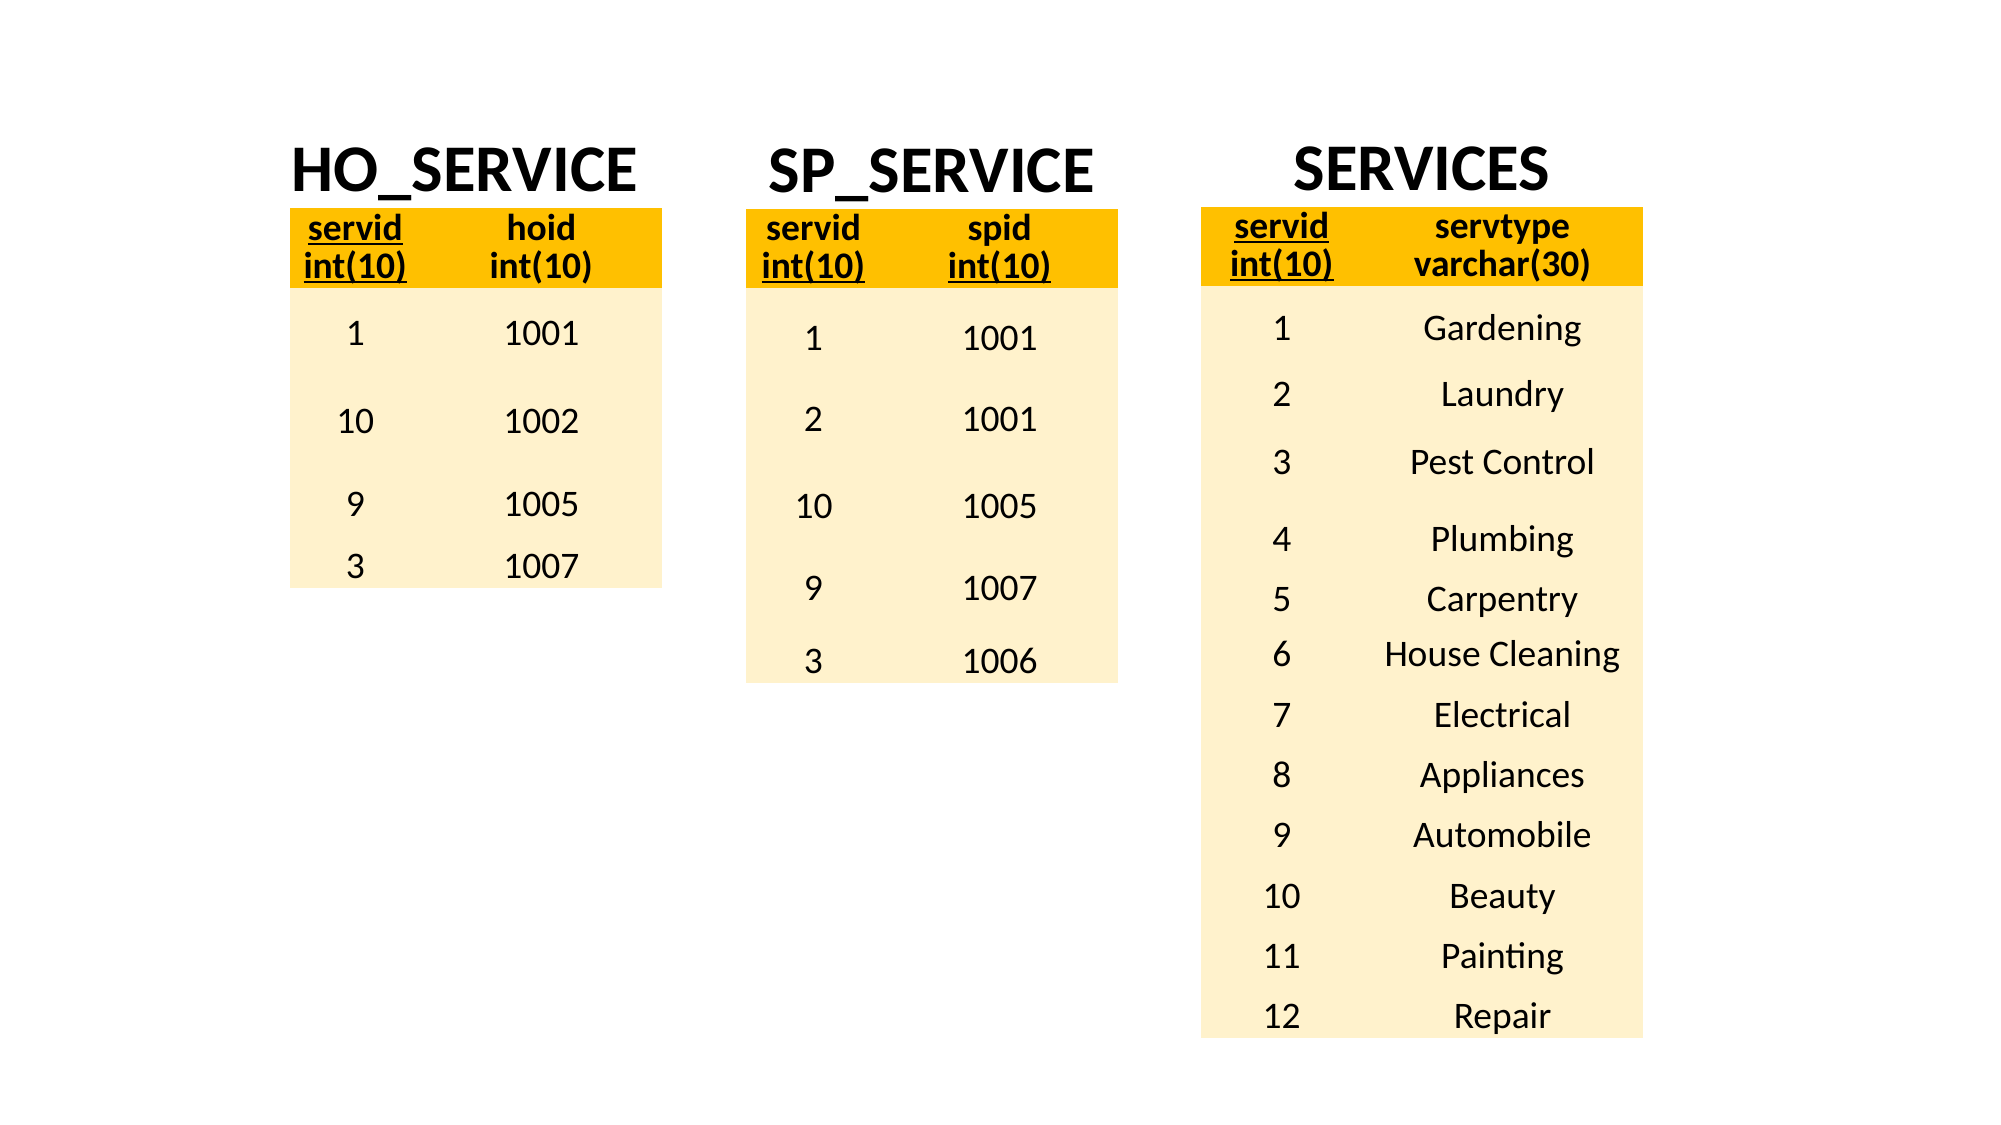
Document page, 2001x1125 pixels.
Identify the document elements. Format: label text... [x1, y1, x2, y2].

table_cell Plumbing [1362, 484, 1643, 561]
table_cell spid int(10) [881, 209, 1118, 288]
table_cell servid int(10) [746, 209, 881, 288]
table_cell 1005 [881, 441, 1118, 528]
table_cell 1007 [420, 526, 662, 588]
table_cell 4 [1201, 484, 1362, 561]
table_cell 10 [290, 355, 420, 443]
table_cell Beauty [1362, 857, 1643, 918]
table_cell Painting [1362, 918, 1643, 978]
table_cell Laundry [1362, 350, 1643, 416]
table_cell Automobile [1362, 797, 1643, 857]
table_cell 8 [1201, 737, 1362, 797]
table_cell servid int(10) [290, 208, 420, 288]
table_cell 1007 [881, 528, 1118, 610]
table_cell 7 [1201, 676, 1362, 737]
table_cell 11 [1201, 918, 1362, 978]
table_cell hoid int(10) [420, 208, 662, 288]
table_cell 2 [1201, 350, 1362, 416]
table_header SP_SERVICE [746, 123, 1118, 209]
table_cell Gardening [1362, 286, 1643, 350]
table_cell 9 [1201, 797, 1362, 857]
table_cell 1 [1201, 286, 1362, 350]
table_cell 2 [746, 359, 881, 441]
table_cell servtype varchar(30) [1362, 207, 1643, 286]
table_cell 3 [1201, 416, 1362, 484]
table_cell Repair [1362, 978, 1643, 1038]
table_cell 3 [290, 526, 420, 588]
table_cell 1 [290, 288, 420, 355]
table_header HO_SERVICE [290, 113, 662, 208]
table_cell 1 [746, 288, 881, 359]
table_cell 10 [1201, 857, 1362, 918]
table_cell 9 [290, 443, 420, 526]
table_cell Appliances [1362, 737, 1643, 797]
table_cell Pest Control [1362, 416, 1643, 484]
table_cell 5 [1201, 561, 1362, 621]
table_cell 1006 [881, 610, 1118, 683]
table_cell 1001 [881, 359, 1118, 441]
table_cell 6 [1201, 621, 1362, 676]
table_cell Carpentry [1362, 561, 1643, 621]
table_cell 1001 [420, 288, 662, 355]
table_cell 1001 [881, 288, 1118, 359]
table_cell 3 [746, 610, 881, 683]
table_cell 9 [746, 528, 881, 610]
table_cell servid int(10) [1201, 207, 1362, 286]
table_cell 1005 [420, 443, 662, 526]
table_header SERVICES [1201, 123, 1643, 207]
table_cell 1002 [420, 355, 662, 443]
table_cell 12 [1201, 978, 1362, 1038]
table_cell 10 [746, 441, 881, 528]
table_cell House Cleaning [1362, 621, 1643, 676]
table_cell Electrical [1362, 676, 1643, 737]
